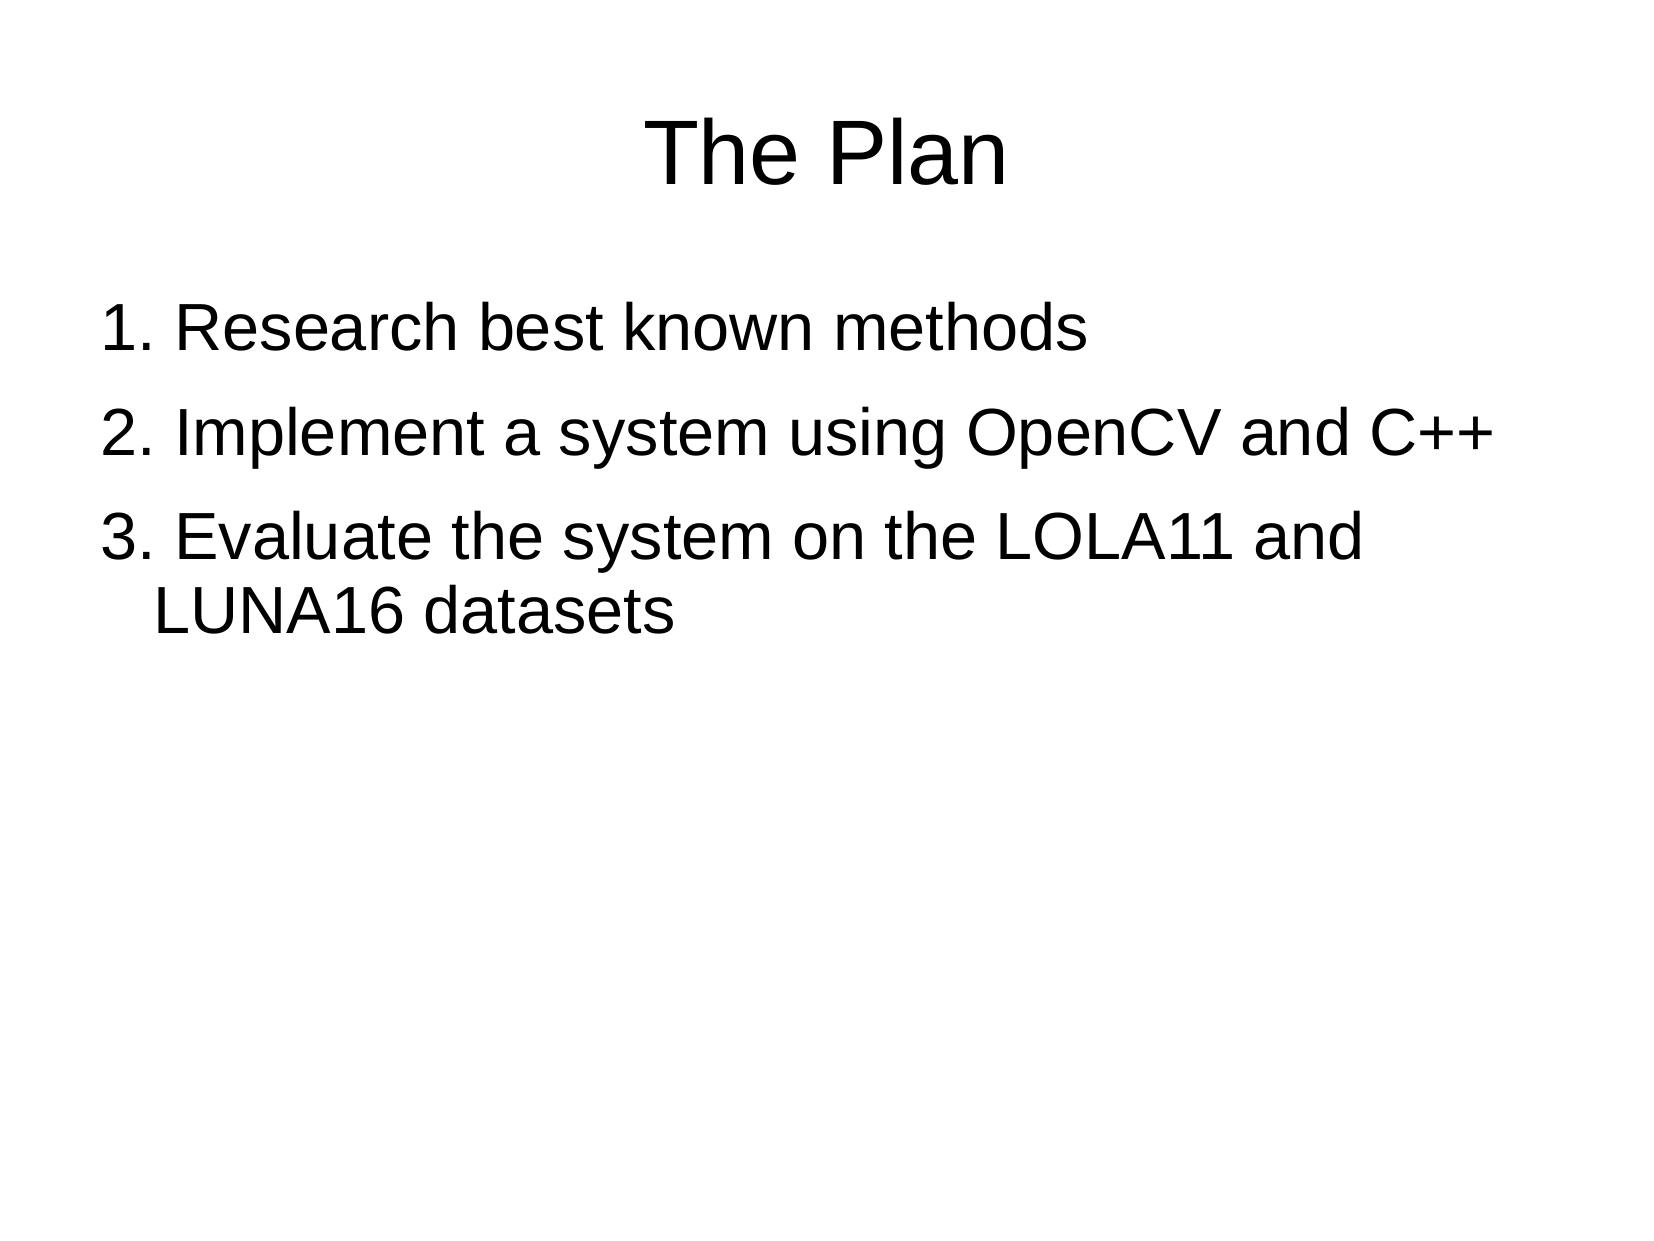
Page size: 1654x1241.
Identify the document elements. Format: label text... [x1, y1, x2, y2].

title The Plan [82, 49, 1571, 257]
list Research best known methods Implement a system using OpenCV and C++ Evaluate the system on the LOLA11 and LUNA16 datasets [82, 290, 1571, 1010]
